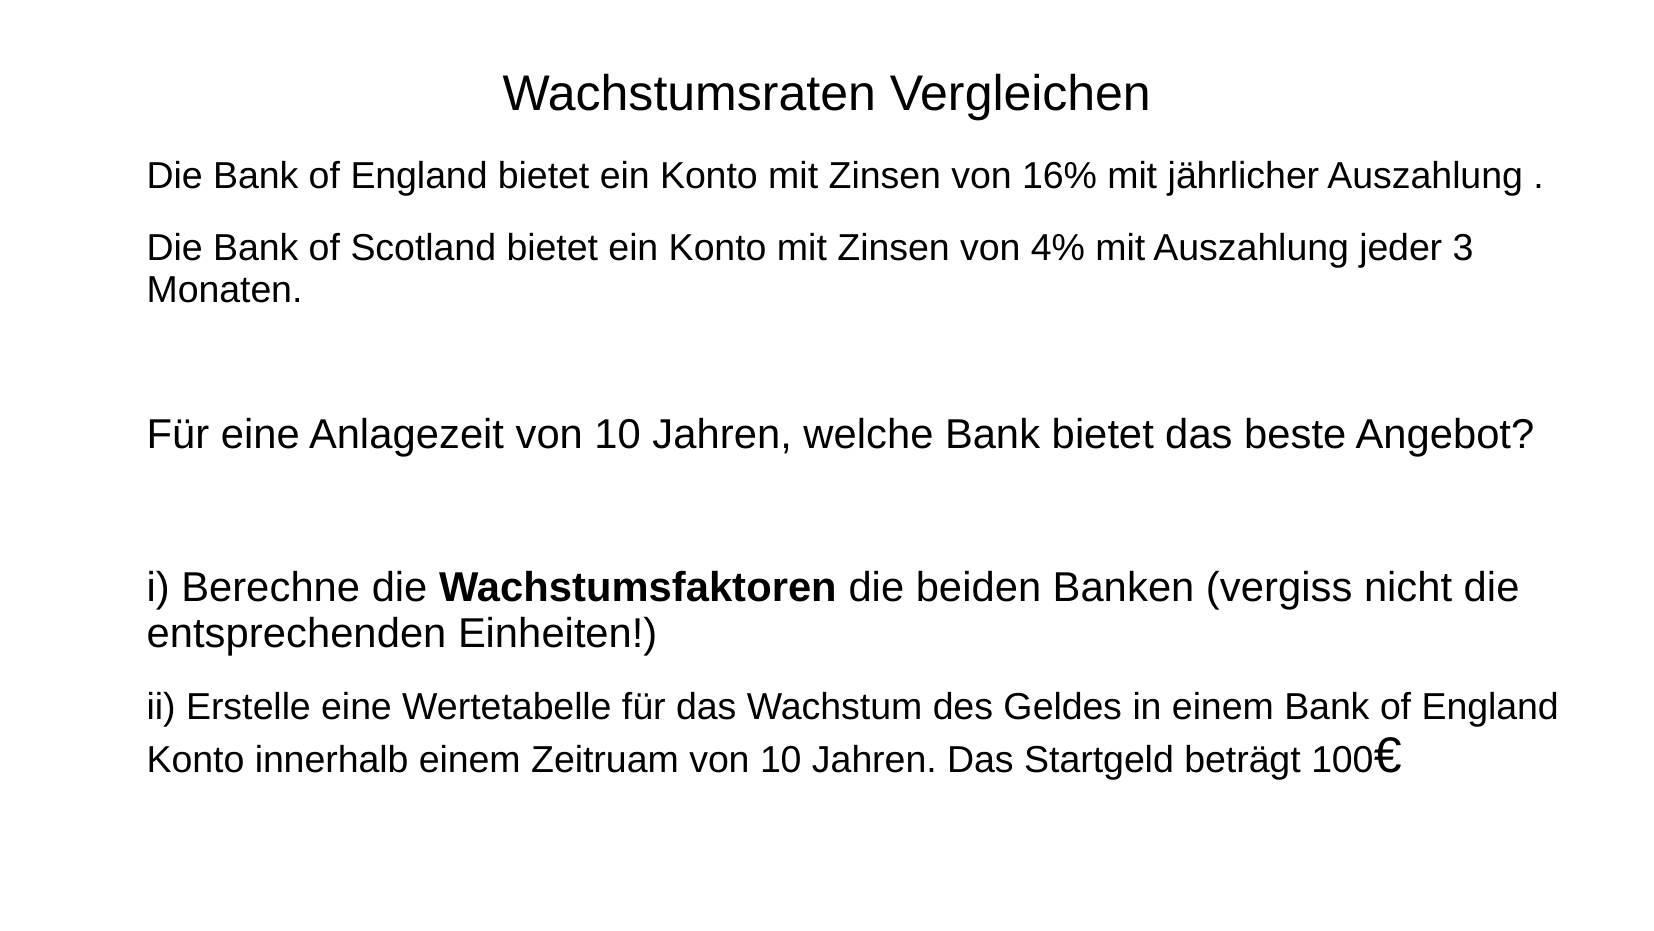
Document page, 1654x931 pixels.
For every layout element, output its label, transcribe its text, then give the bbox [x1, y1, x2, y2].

title Wachstumsraten Vergleichen [82, 15, 1571, 171]
list Die Bank of England bietet ein Konto mit Zinsen von 16% mit jährlicher Auszahlung . Die Bank of Scotland bietet ein Konto mit Zinsen von 4% mit Auszahlung jeder 3 Monaten. Für eine Anlagezeit von 10 Jahren, welche Bank bietet das beste Angebot? i) Berechne die Wachstumsfaktoren die beiden Banken (vergiss nicht die entsprechenden Einheiten!) ii) Erstelle eine Wertetabelle für das Wachstum des Geldes in einem Bank of England Konto innerhalb einem Zeitruam von 10 Jahren. Das Startgeld beträgt 100€ [75, 154, 1565, 875]
